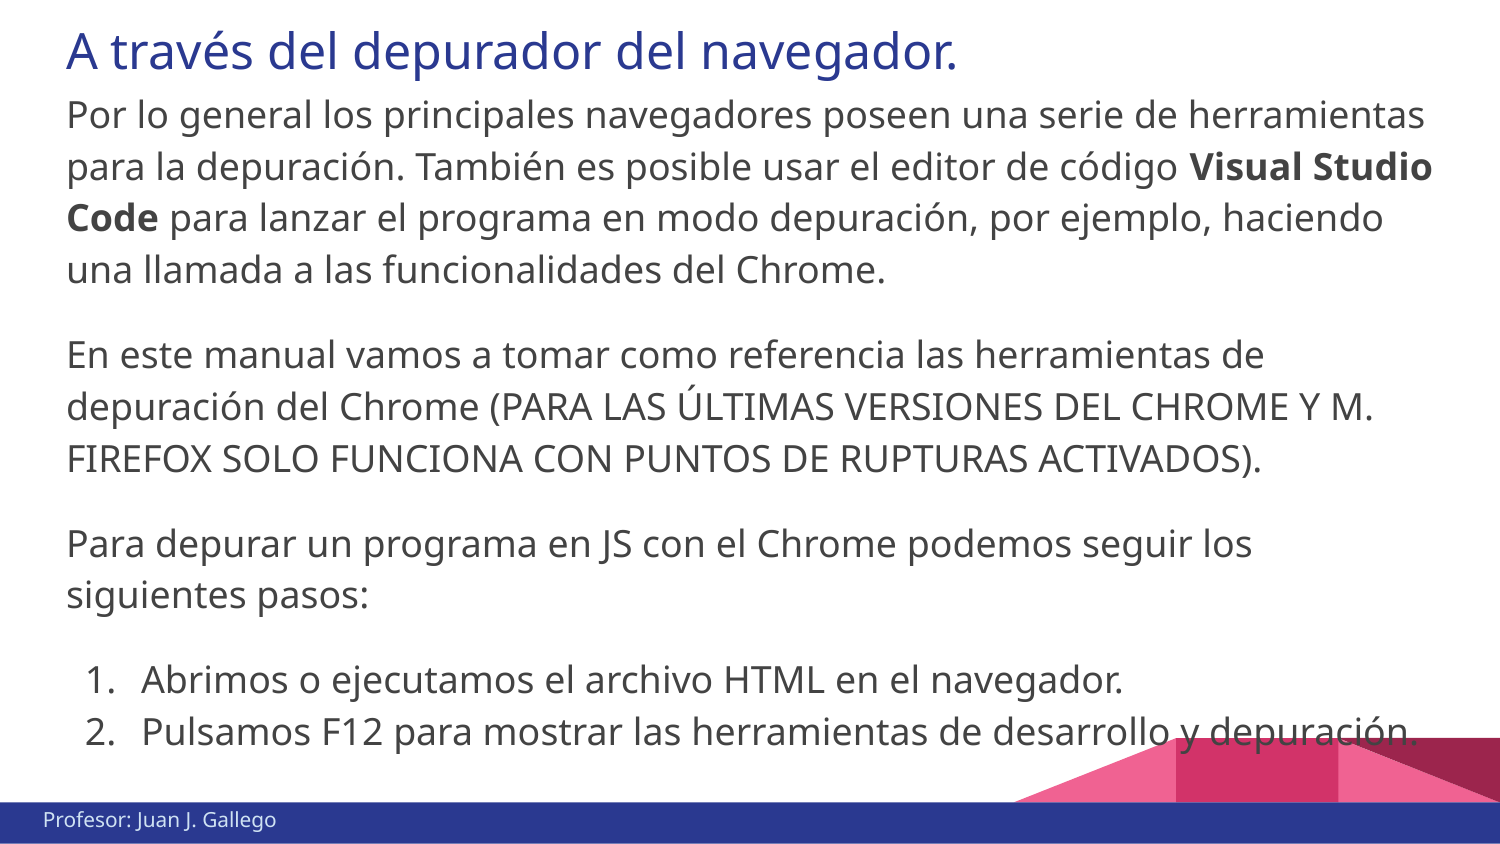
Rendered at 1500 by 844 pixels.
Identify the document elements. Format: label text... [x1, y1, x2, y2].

title A través del depurador del navegador. [51, 4, 1449, 69]
list Por lo general los principales navegadores poseen una serie de herramientas para la depuración. También es posible usar el editor de código Visual Studio Code para lanzar el programa en modo depuración, por ejemplo, haciendo una llamada a las funcionalidades del Chrome. En este manual vamos a tomar como referencia las herramientas de depuración del Chrome (PARA LAS ÚLTIMAS VERSIONES DEL CHROME Y M. FIREFOX SOLO FUNCIONA CON PUNTOS DE RUPTURAS ACTIVADOS). Para depurar un programa en JS con el Chrome podemos seguir los siguientes pasos: Abrimos o ejecutamos el archivo HTML en el navegador. Pulsamos F12 para mostrar las herramientas de desarrollo y depuración. [51, 69, 1449, 685]
